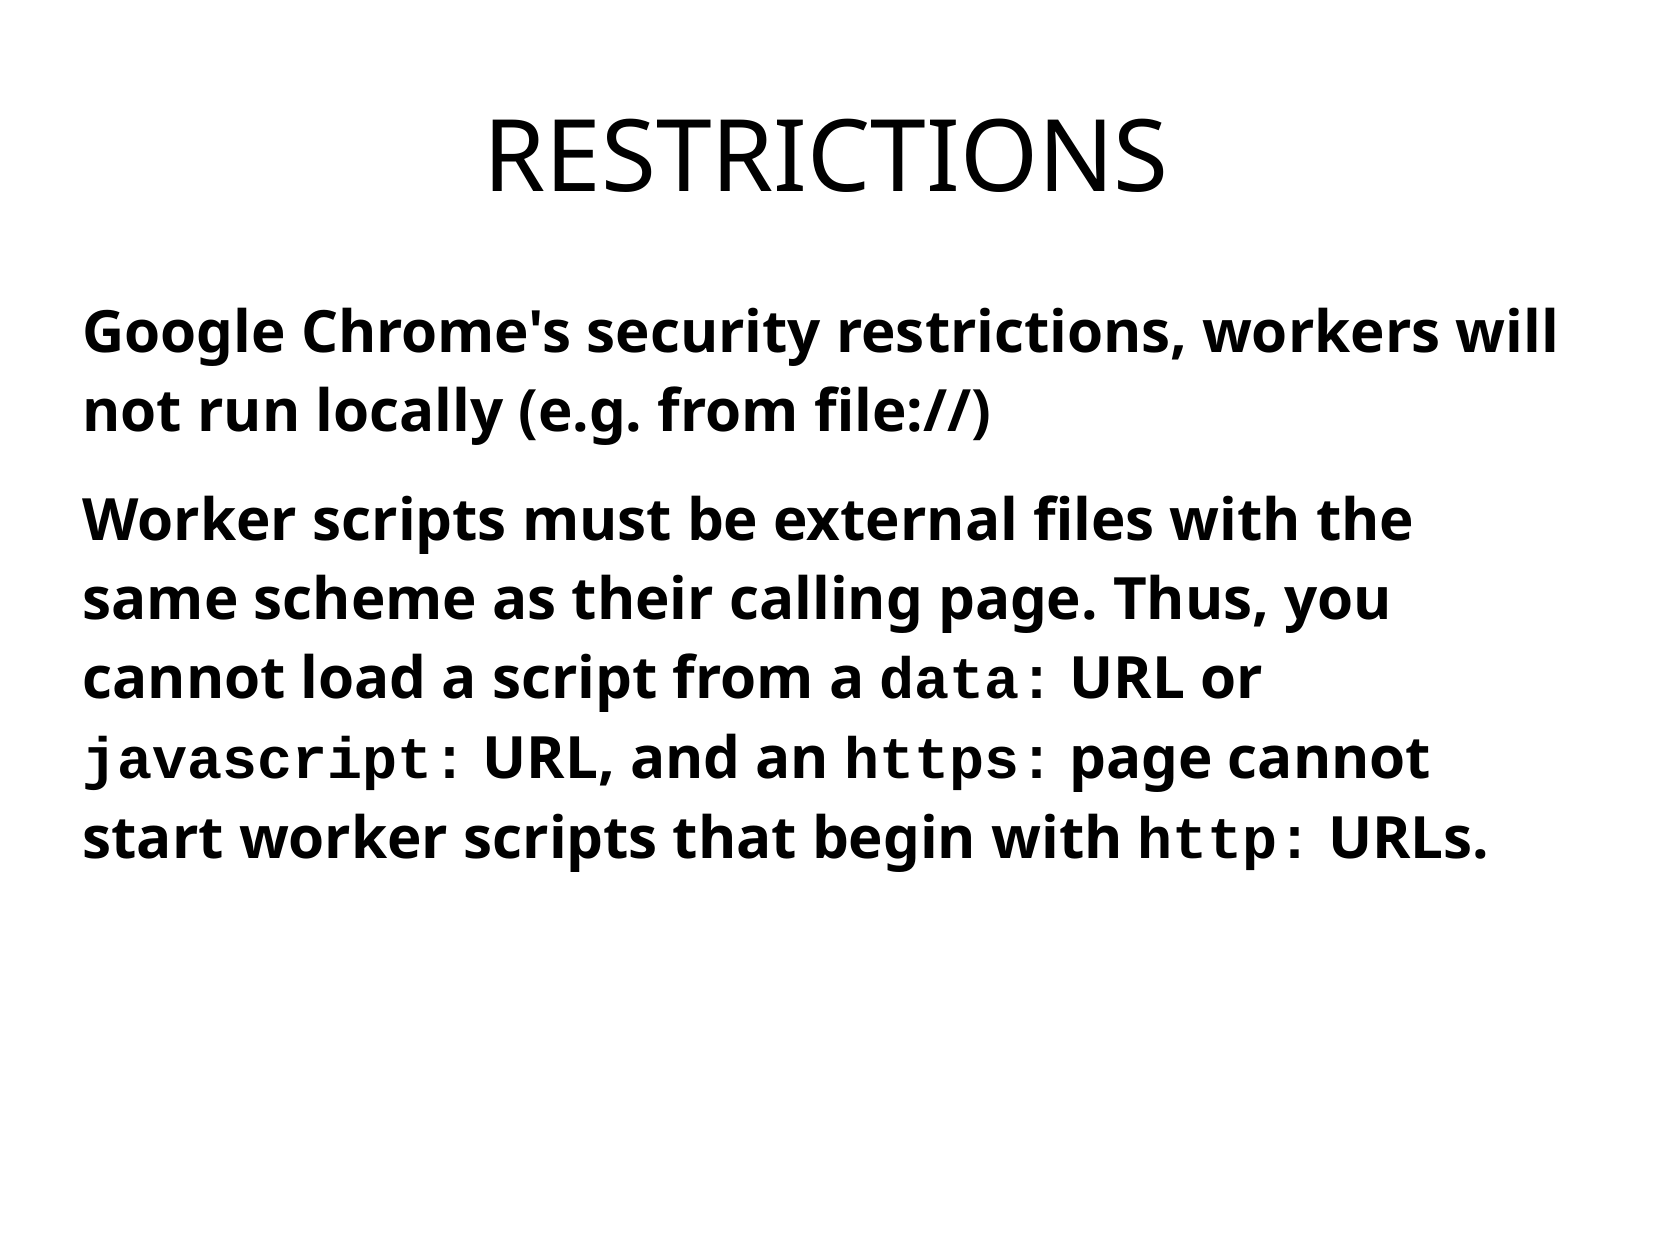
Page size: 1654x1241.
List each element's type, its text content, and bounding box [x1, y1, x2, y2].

title RESTRICTIONS [82, 49, 1571, 257]
list Google Chrome's security restrictions, workers will not run locally (e.g. from file://) Worker scripts must be external files with the same scheme as their calling page. Thus, you cannot load a script from a data: URL or javascript: URL, and an https: page cannot start worker scripts that begin with http: URLs. [82, 290, 1571, 1010]
